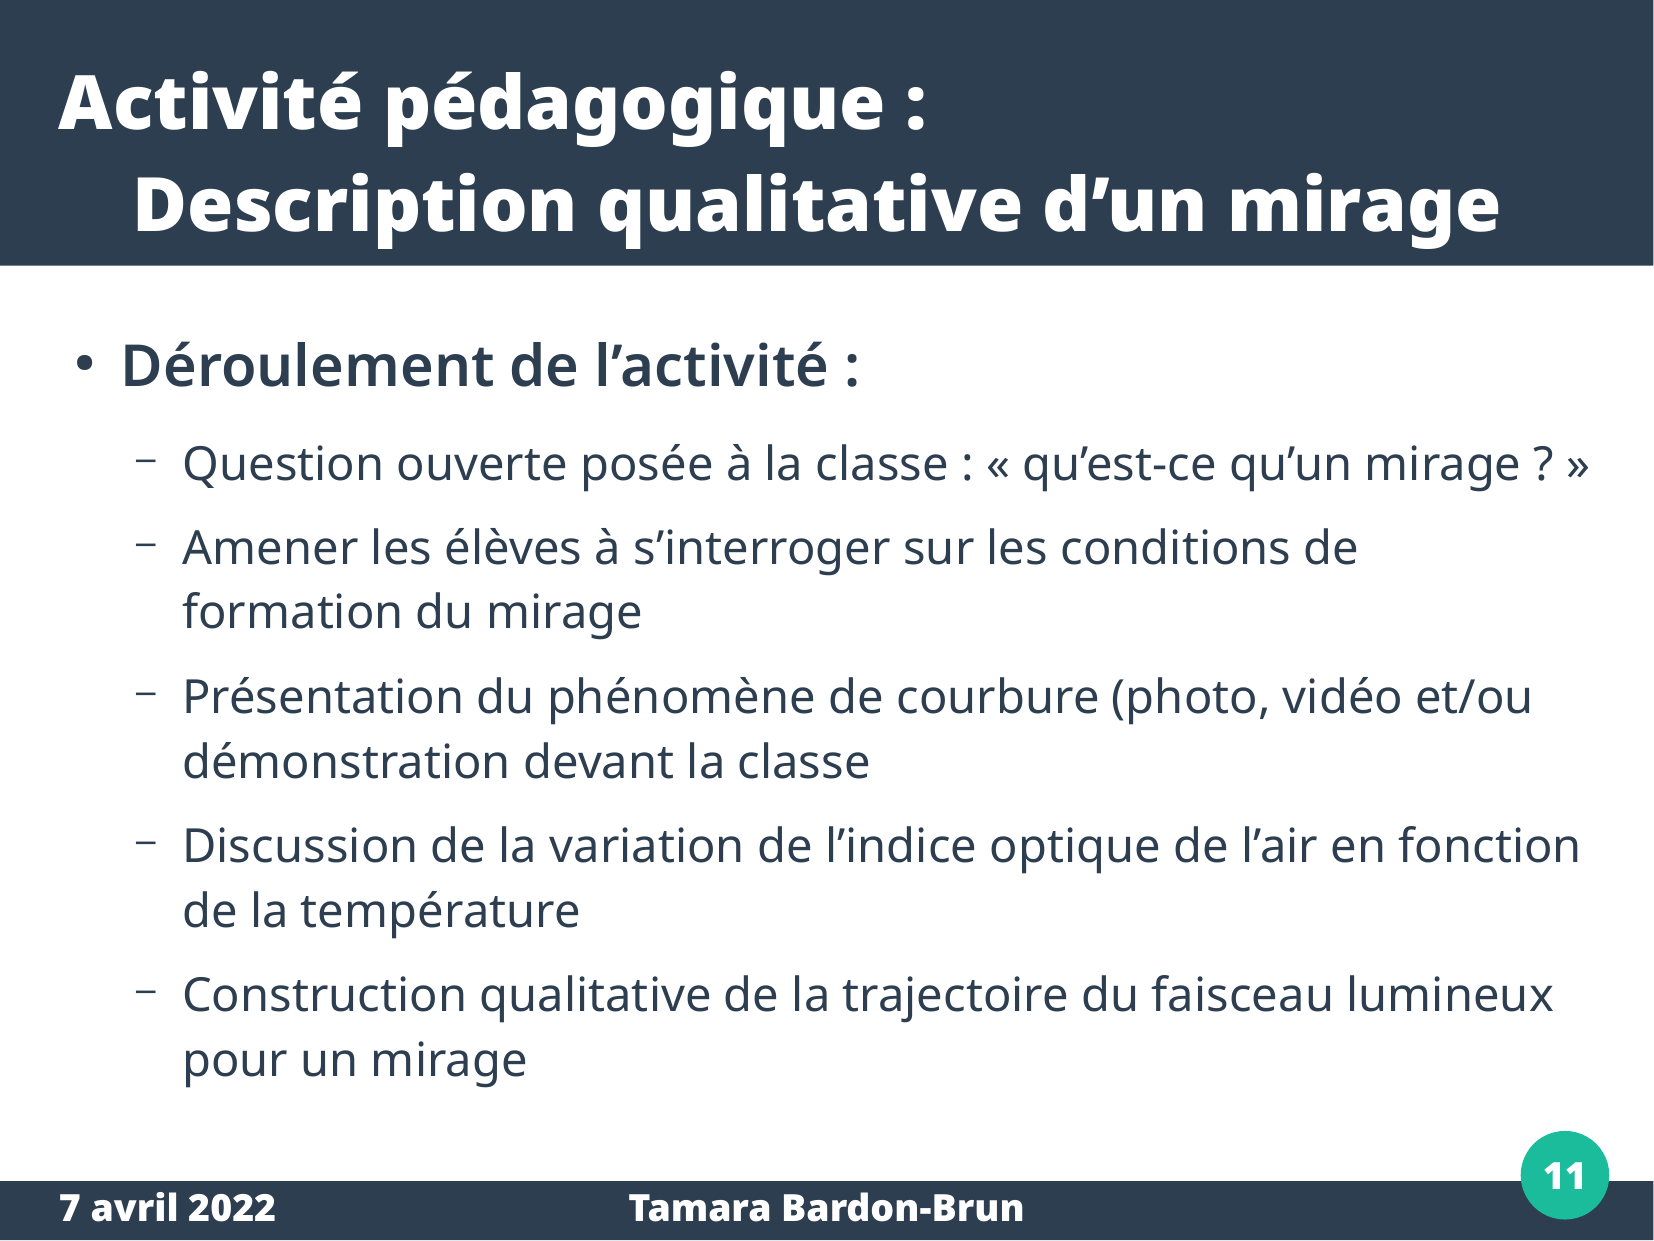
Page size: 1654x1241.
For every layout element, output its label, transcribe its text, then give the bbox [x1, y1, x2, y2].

list Déroulement de l’activité : Question ouverte posée à la classe : « qu’est-ce qu’un mirage ? » Amener les élèves à s’interroger sur les conditions de formation du mirage Présentation du phénomène de courbure (photo, vidéo et/ou démonstration devant la classe Discussion de la variation de l’indice optique de l’air en fonction de la température Construction qualitative de la trajectoire du faisceau lumineux pour un mirage [59, 324, 1595, 1152]
title Activité pédagogique : Description qualitative d’un mirage [59, 49, 1595, 207]
